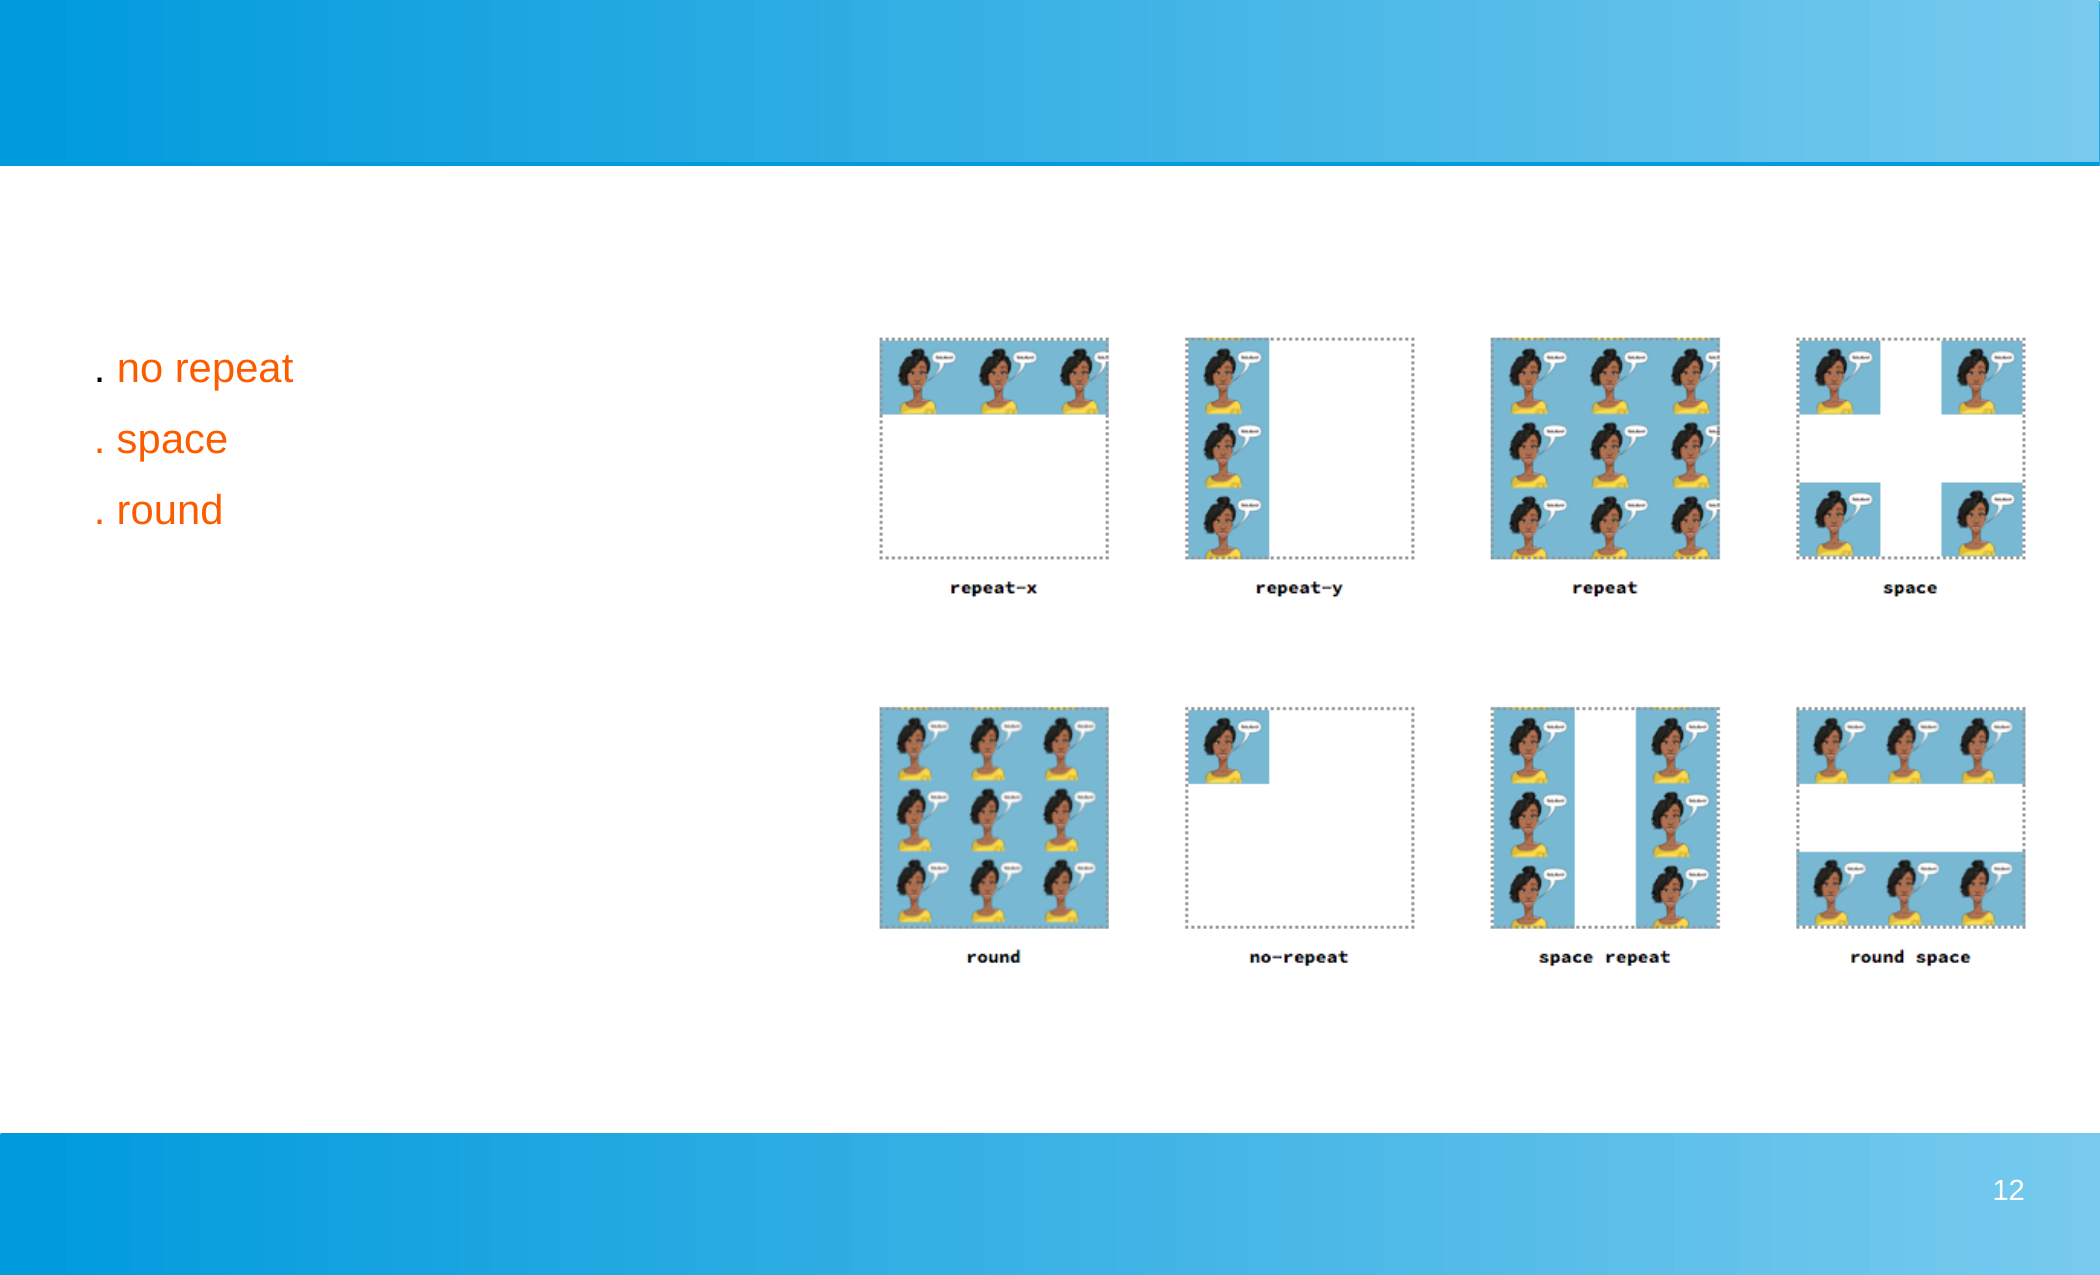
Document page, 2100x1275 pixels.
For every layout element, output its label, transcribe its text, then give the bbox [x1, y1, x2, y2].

text_box . no repeat . space . round [79, 265, 831, 641]
picture [831, 236, 2067, 1093]
